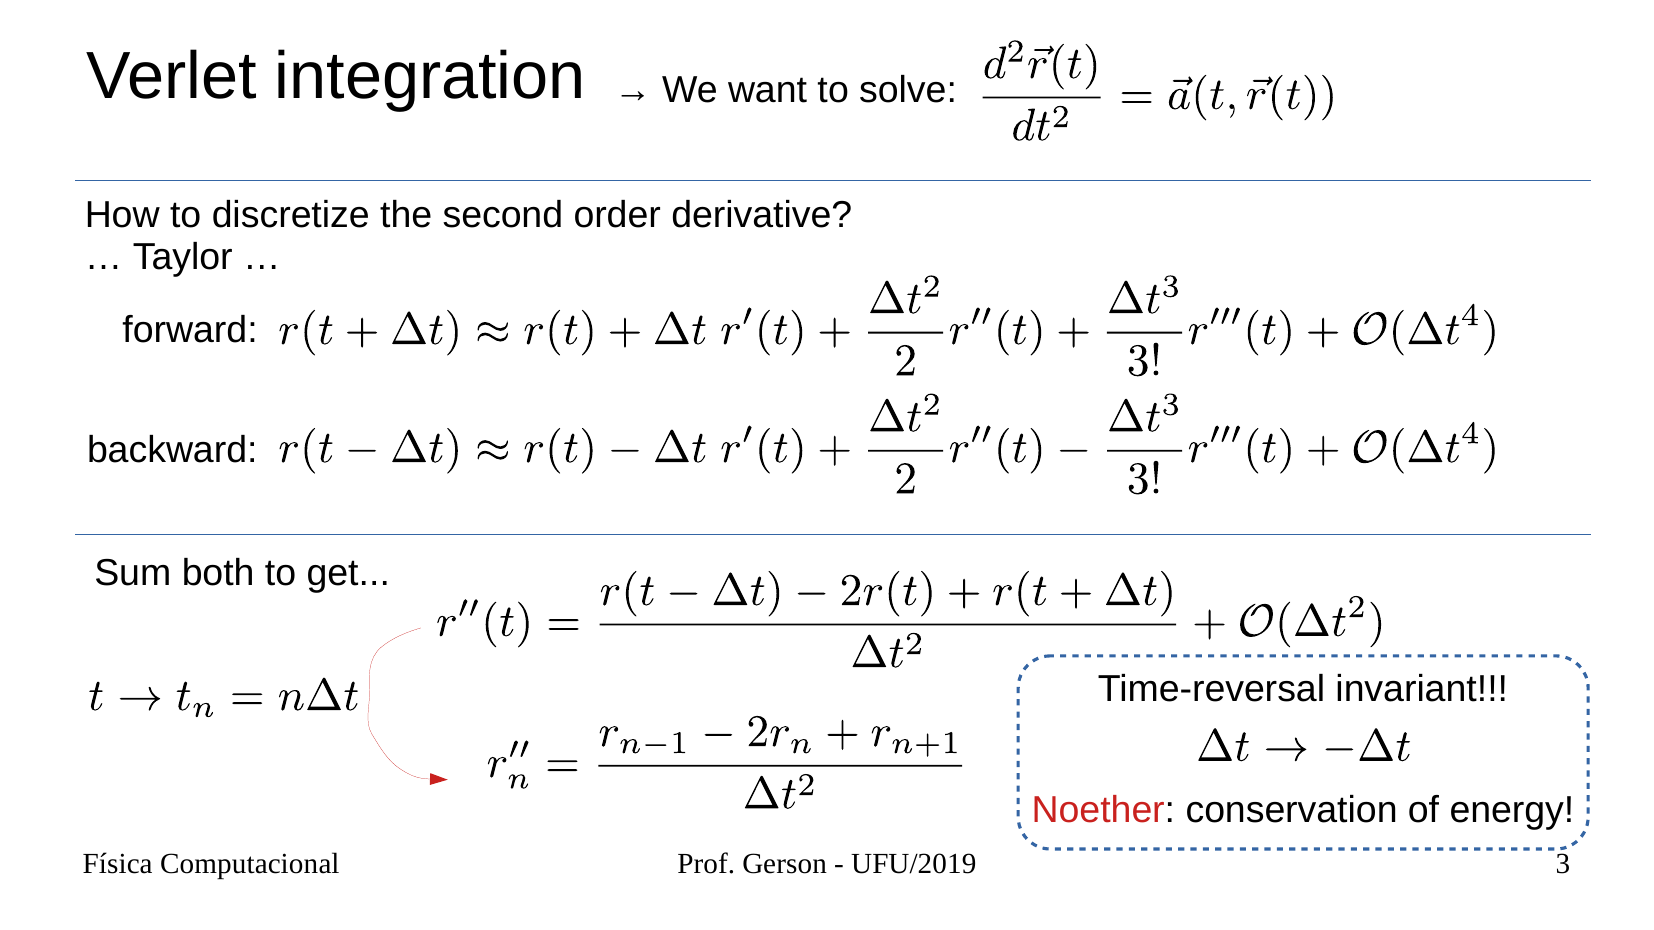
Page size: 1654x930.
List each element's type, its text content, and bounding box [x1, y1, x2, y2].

picture [436, 570, 1382, 668]
text_box → We want to solve: [599, 60, 972, 118]
picture [486, 715, 963, 809]
text_box Time-reversal invariant!!! [1083, 659, 1524, 717]
picture [276, 391, 1497, 497]
text_box Noether: conservation of energy! [1016, 781, 1590, 839]
picture [1196, 728, 1411, 762]
picture [980, 38, 1335, 143]
text_box Sum both to get... [79, 543, 406, 601]
text_box How to discretize the second order derivative? … Taylor … [70, 186, 868, 286]
text_box forward: backward: [72, 301, 273, 478]
text_box Verlet integration [71, 31, 1121, 121]
picture [86, 675, 360, 719]
picture [276, 273, 1497, 379]
